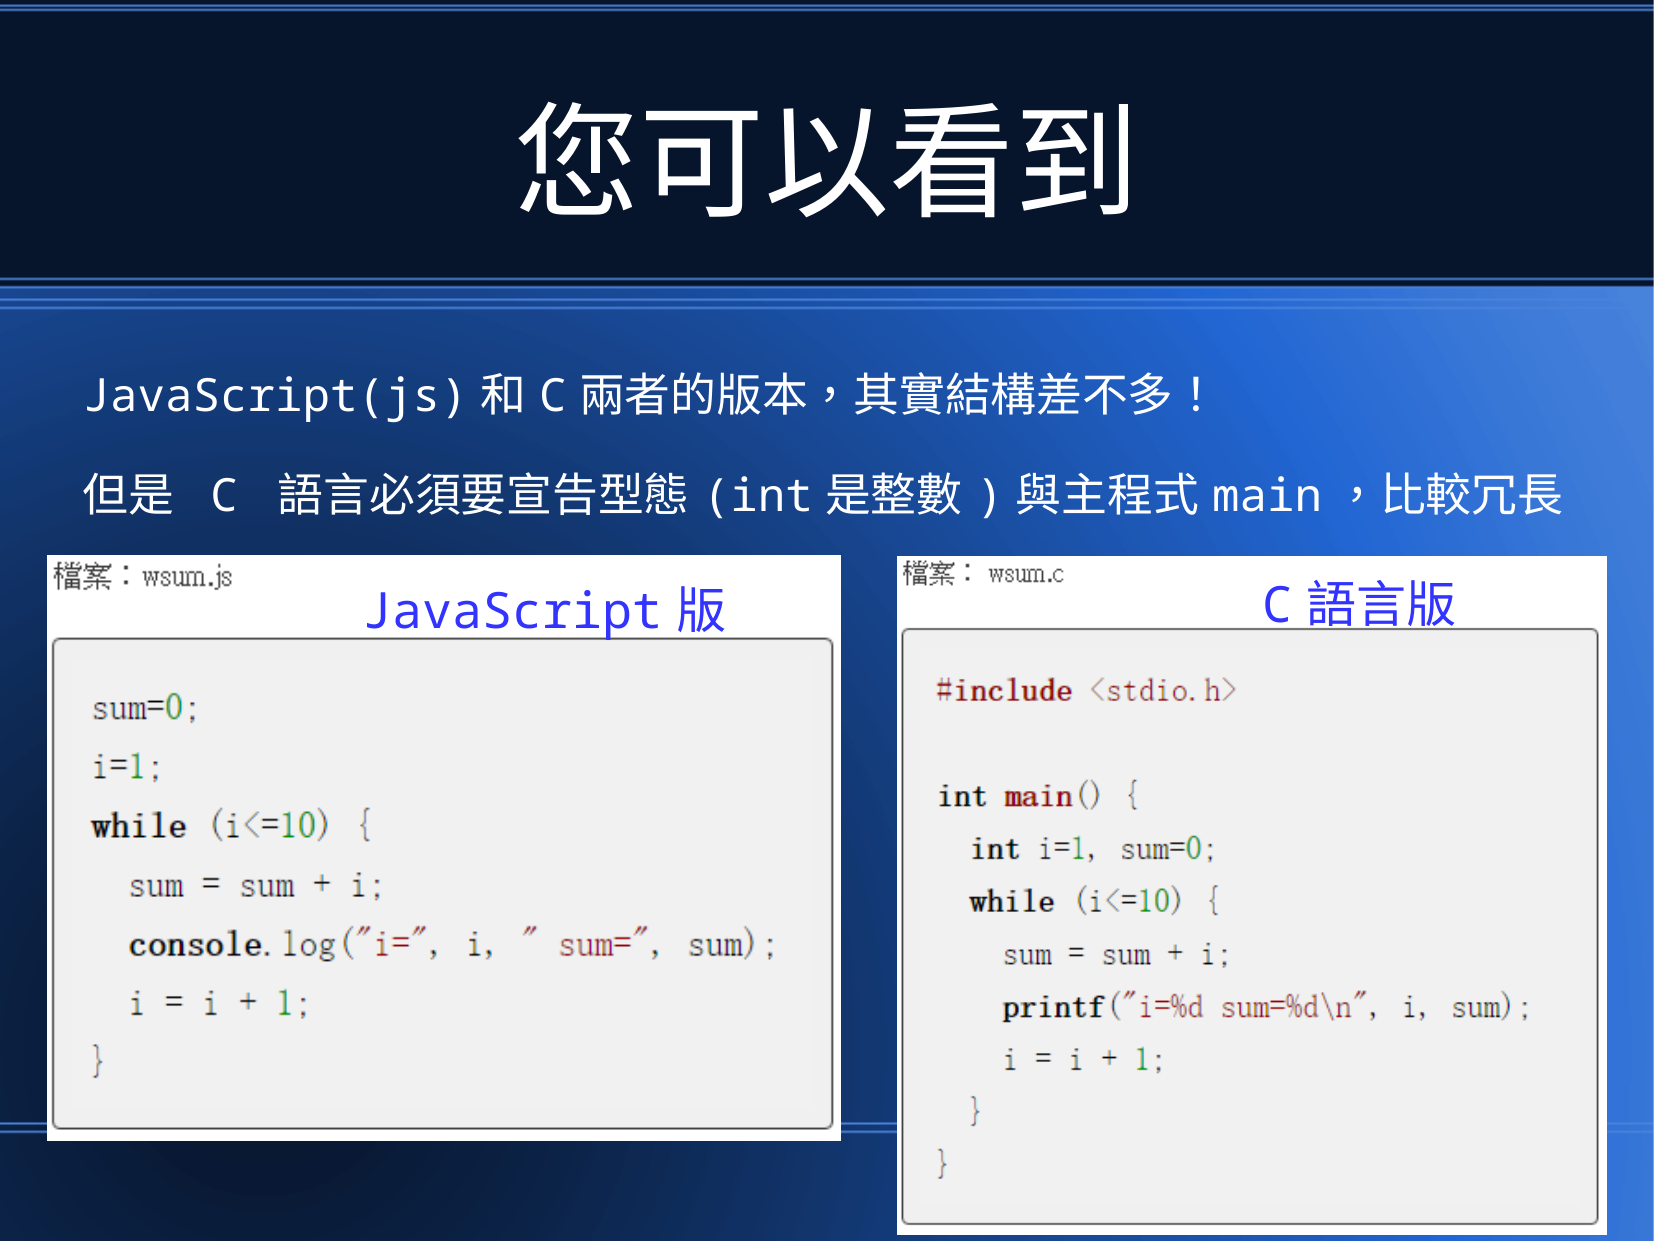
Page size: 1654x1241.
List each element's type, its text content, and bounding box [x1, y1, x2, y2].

list JavaScript(js)和C兩者的版本，其實結構差不多！ 但是 C 語言必須要宣告型態(int是整數)與主程式main，比較冗長 [82, 325, 1642, 1241]
picture [0, 0, 1654, 1241]
picture [897, 556, 1607, 1235]
text_box C語言版 [1247, 556, 1465, 632]
text_box JavaScript版 [347, 563, 690, 639]
title 您可以看到 [82, 49, 1571, 257]
